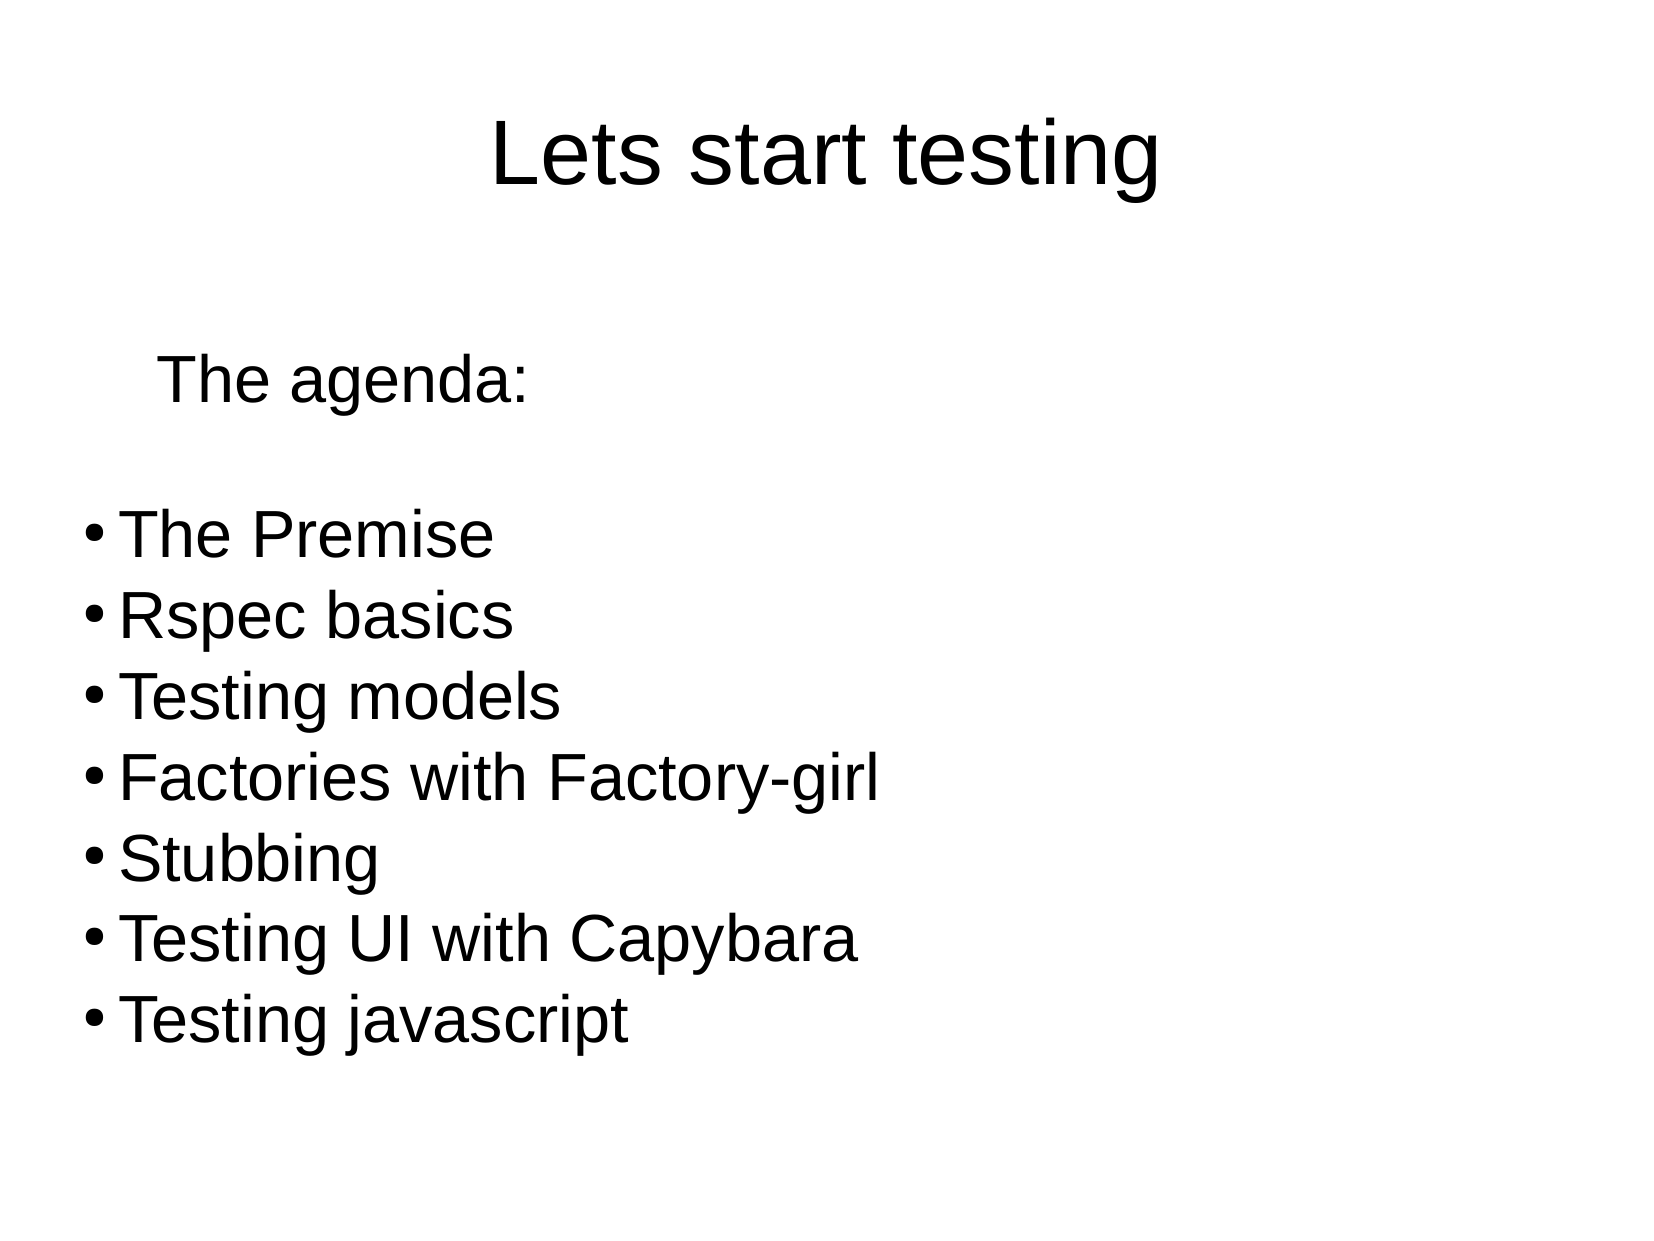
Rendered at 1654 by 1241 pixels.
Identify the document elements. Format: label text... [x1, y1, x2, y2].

title Lets start testing [82, 49, 1571, 257]
subtitle The agenda: The Premise Rspec basics Testing models Factories with Factory-girl Stubbing Testing UI with Capybara Testing javascript [82, 282, 1571, 1117]
